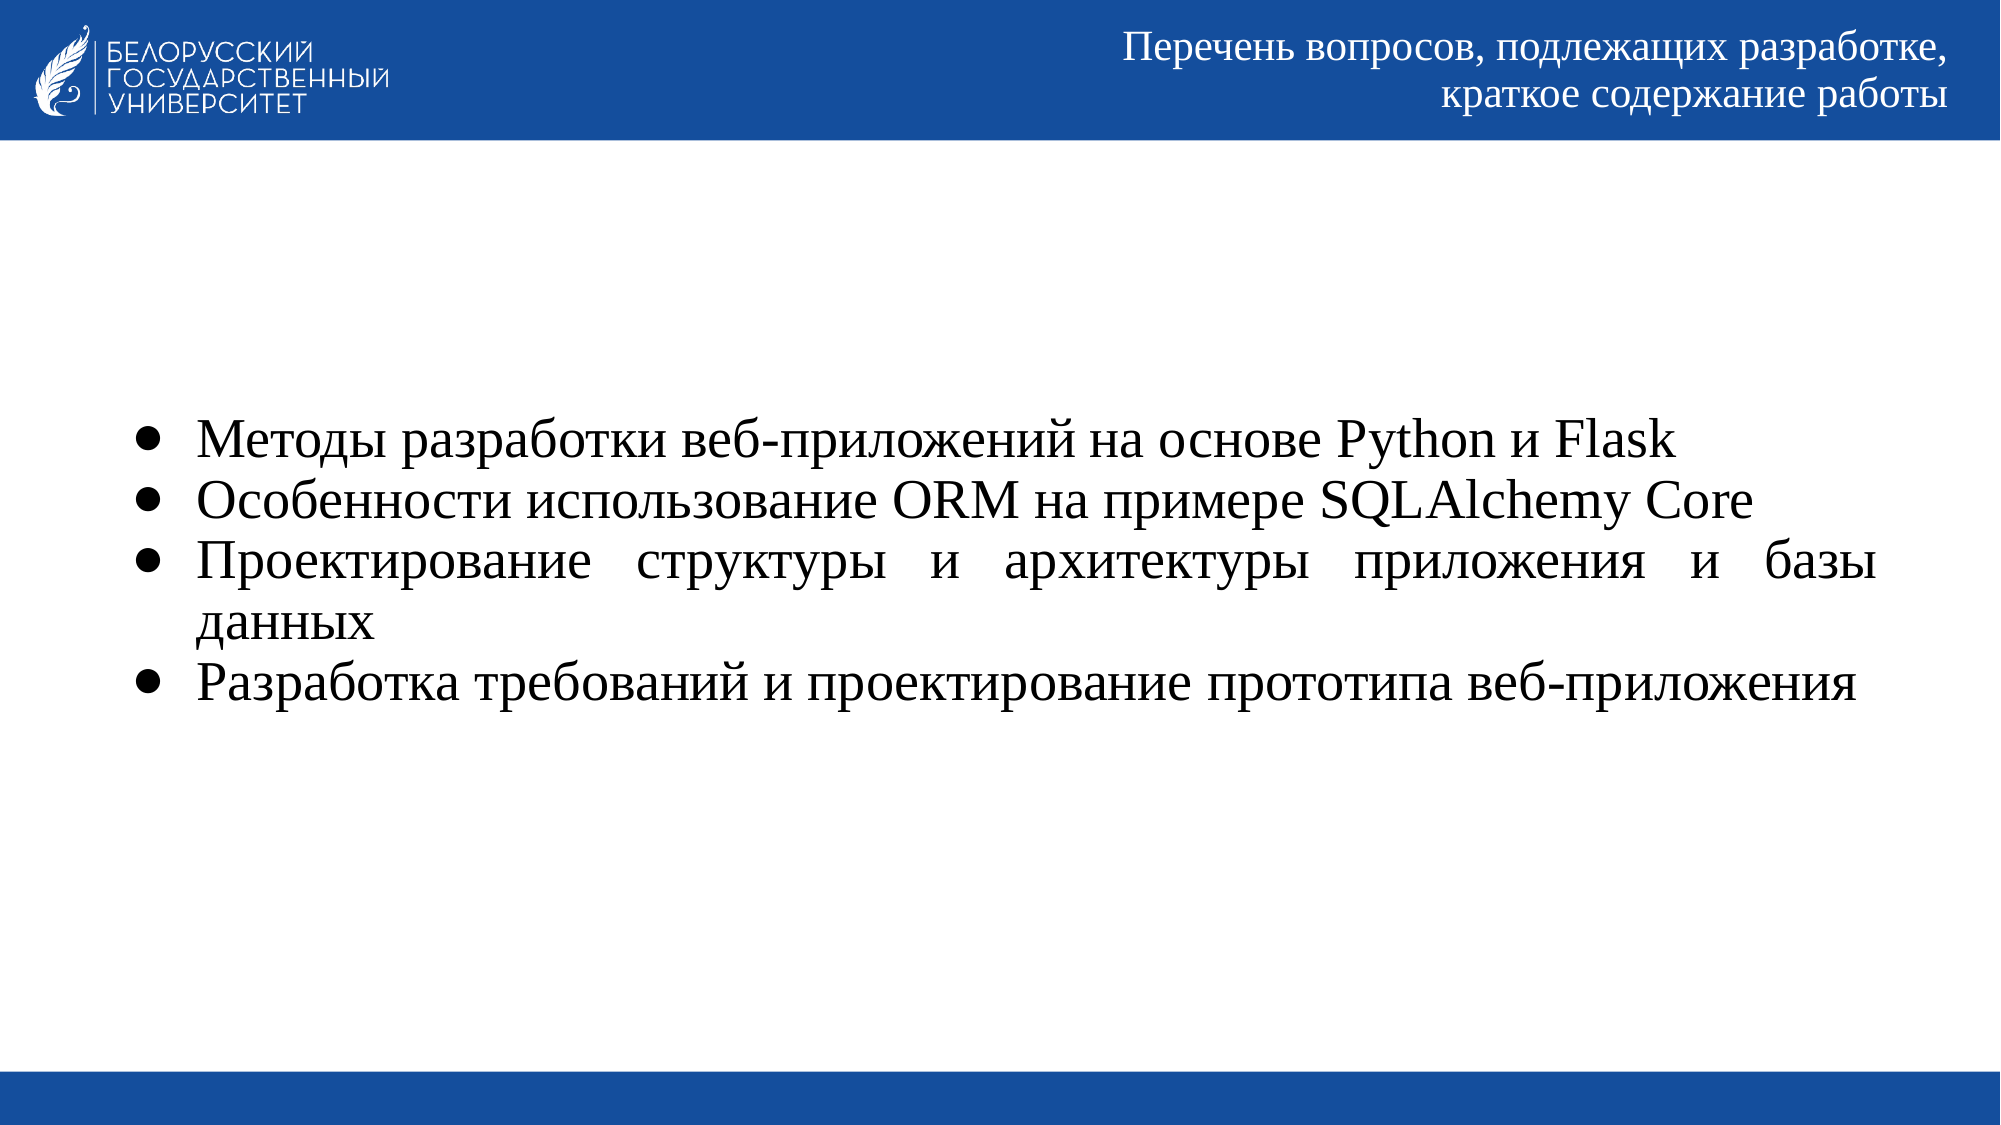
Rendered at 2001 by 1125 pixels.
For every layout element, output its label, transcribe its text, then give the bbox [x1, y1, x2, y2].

title Перечень вопросов, подлежащих разработке, краткое содержание работы [537, 6, 1975, 134]
list Методы разработки веб-приложений на основе Python и Flask Особенности использование ORM на примере SQLAlchemy Core Проектирование структуры и архитектуры приложения и базы данных Разработка требований и проектирование прототипа веб-приложения [106, 401, 1894, 724]
picture [33, 25, 388, 116]
